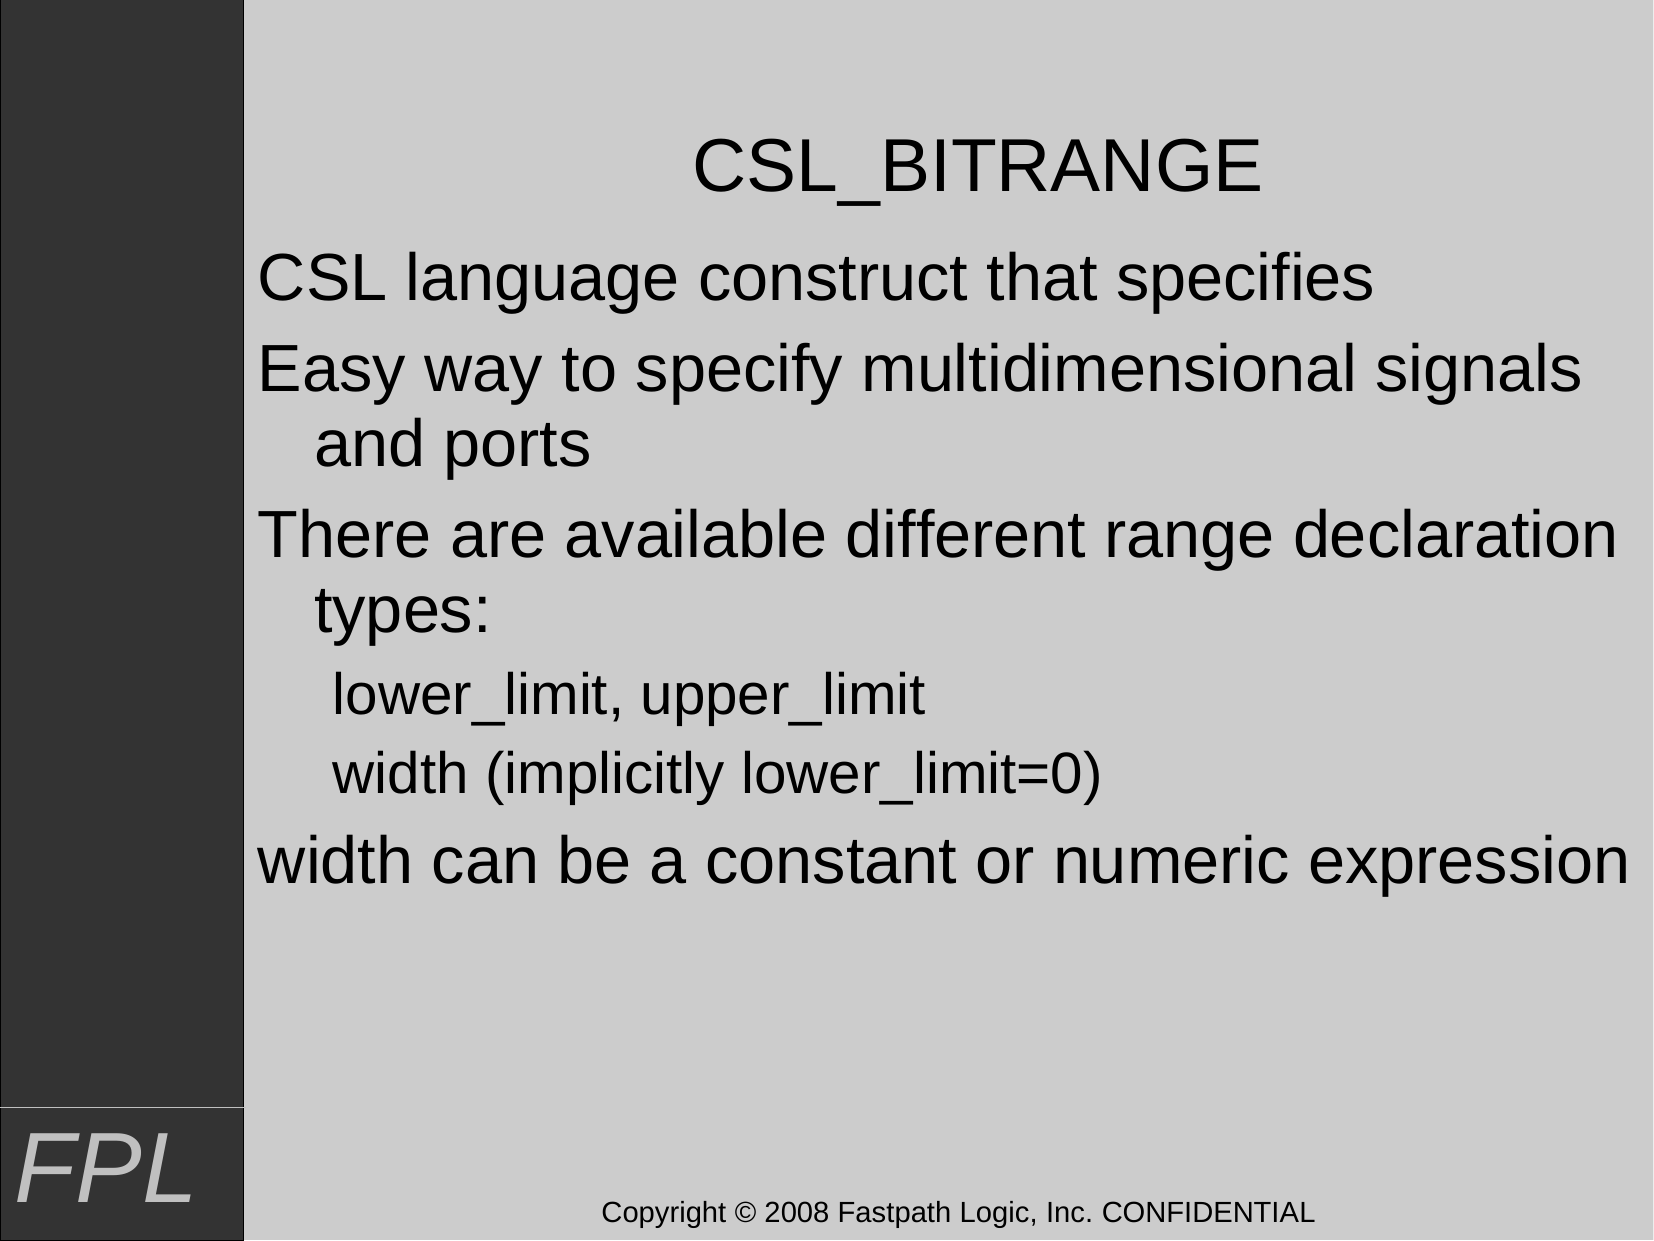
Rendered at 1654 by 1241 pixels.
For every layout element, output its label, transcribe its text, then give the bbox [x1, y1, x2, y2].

title CSL_BITRANGE [427, 57, 1530, 239]
list CSL language construct that specifies Easy way to specify multidimensional signals and ports There are available different range declaration types: lower_limit, upper_limit width (implicitly lower_limit=0) width can be a constant or numeric expression [258, 239, 1640, 1187]
